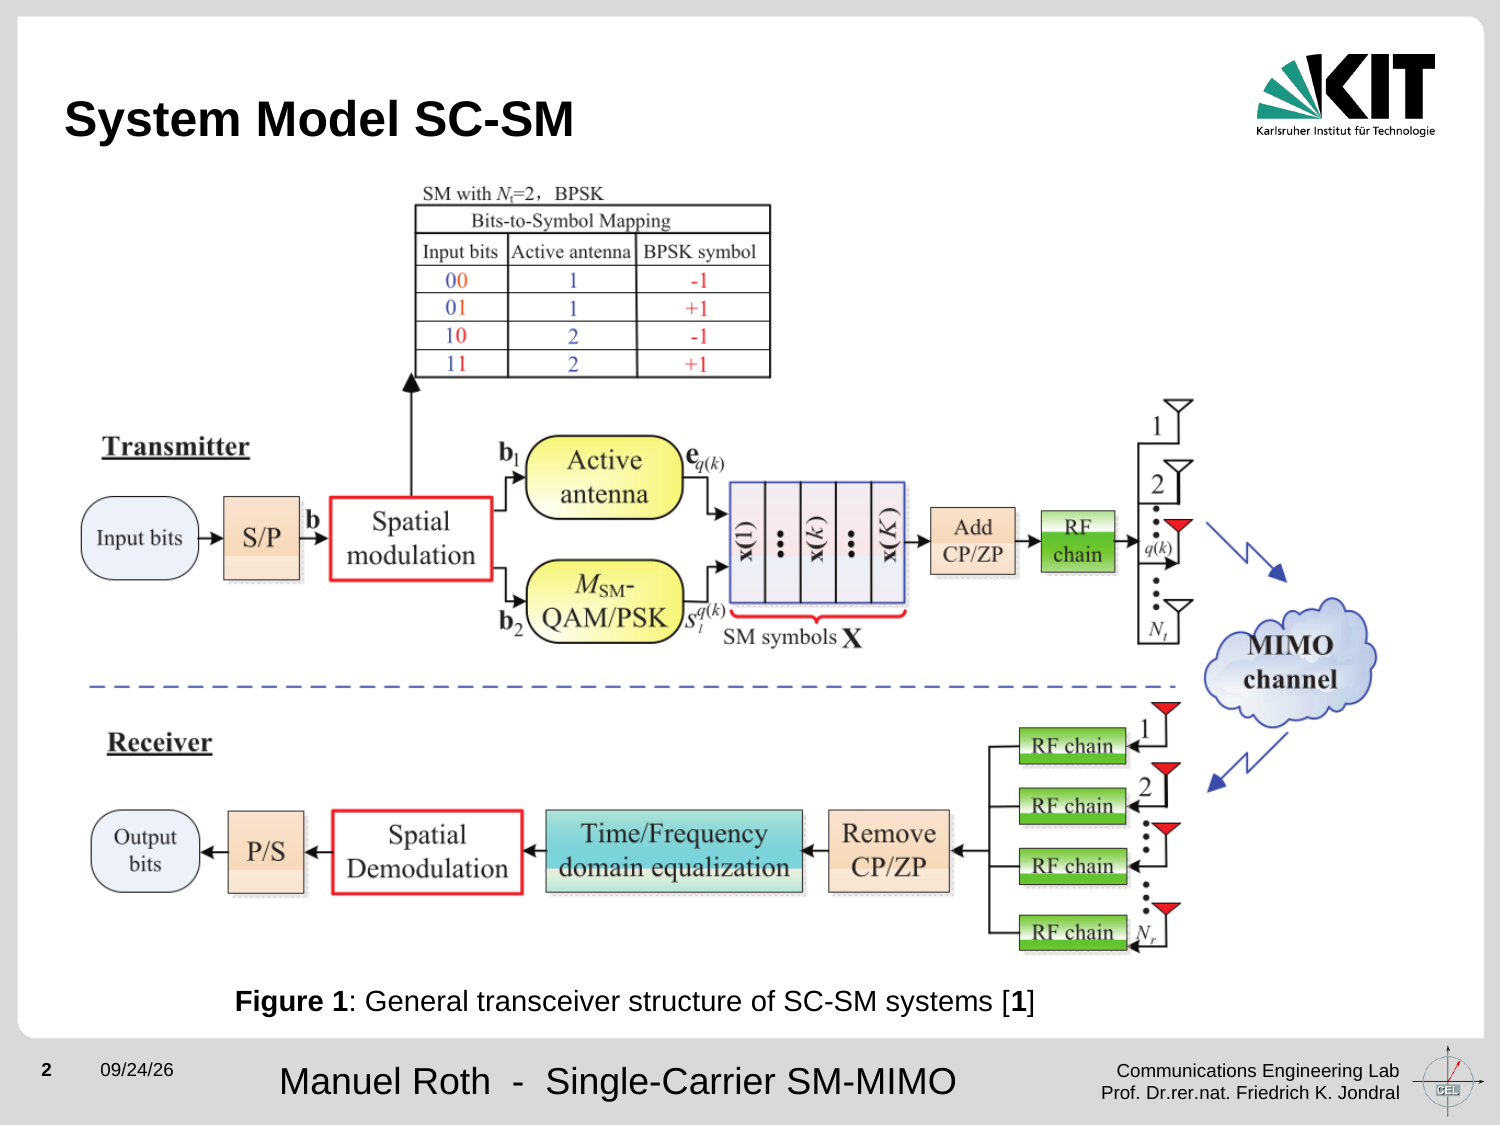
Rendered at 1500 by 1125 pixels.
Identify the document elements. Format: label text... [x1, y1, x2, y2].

title System Model SC-SM [64, 54, 1198, 147]
text_box Figure 1: General transceiver structure of SC-SM systems [1] [105, 975, 1081, 1025]
picture [0, 0, 1500, 1125]
